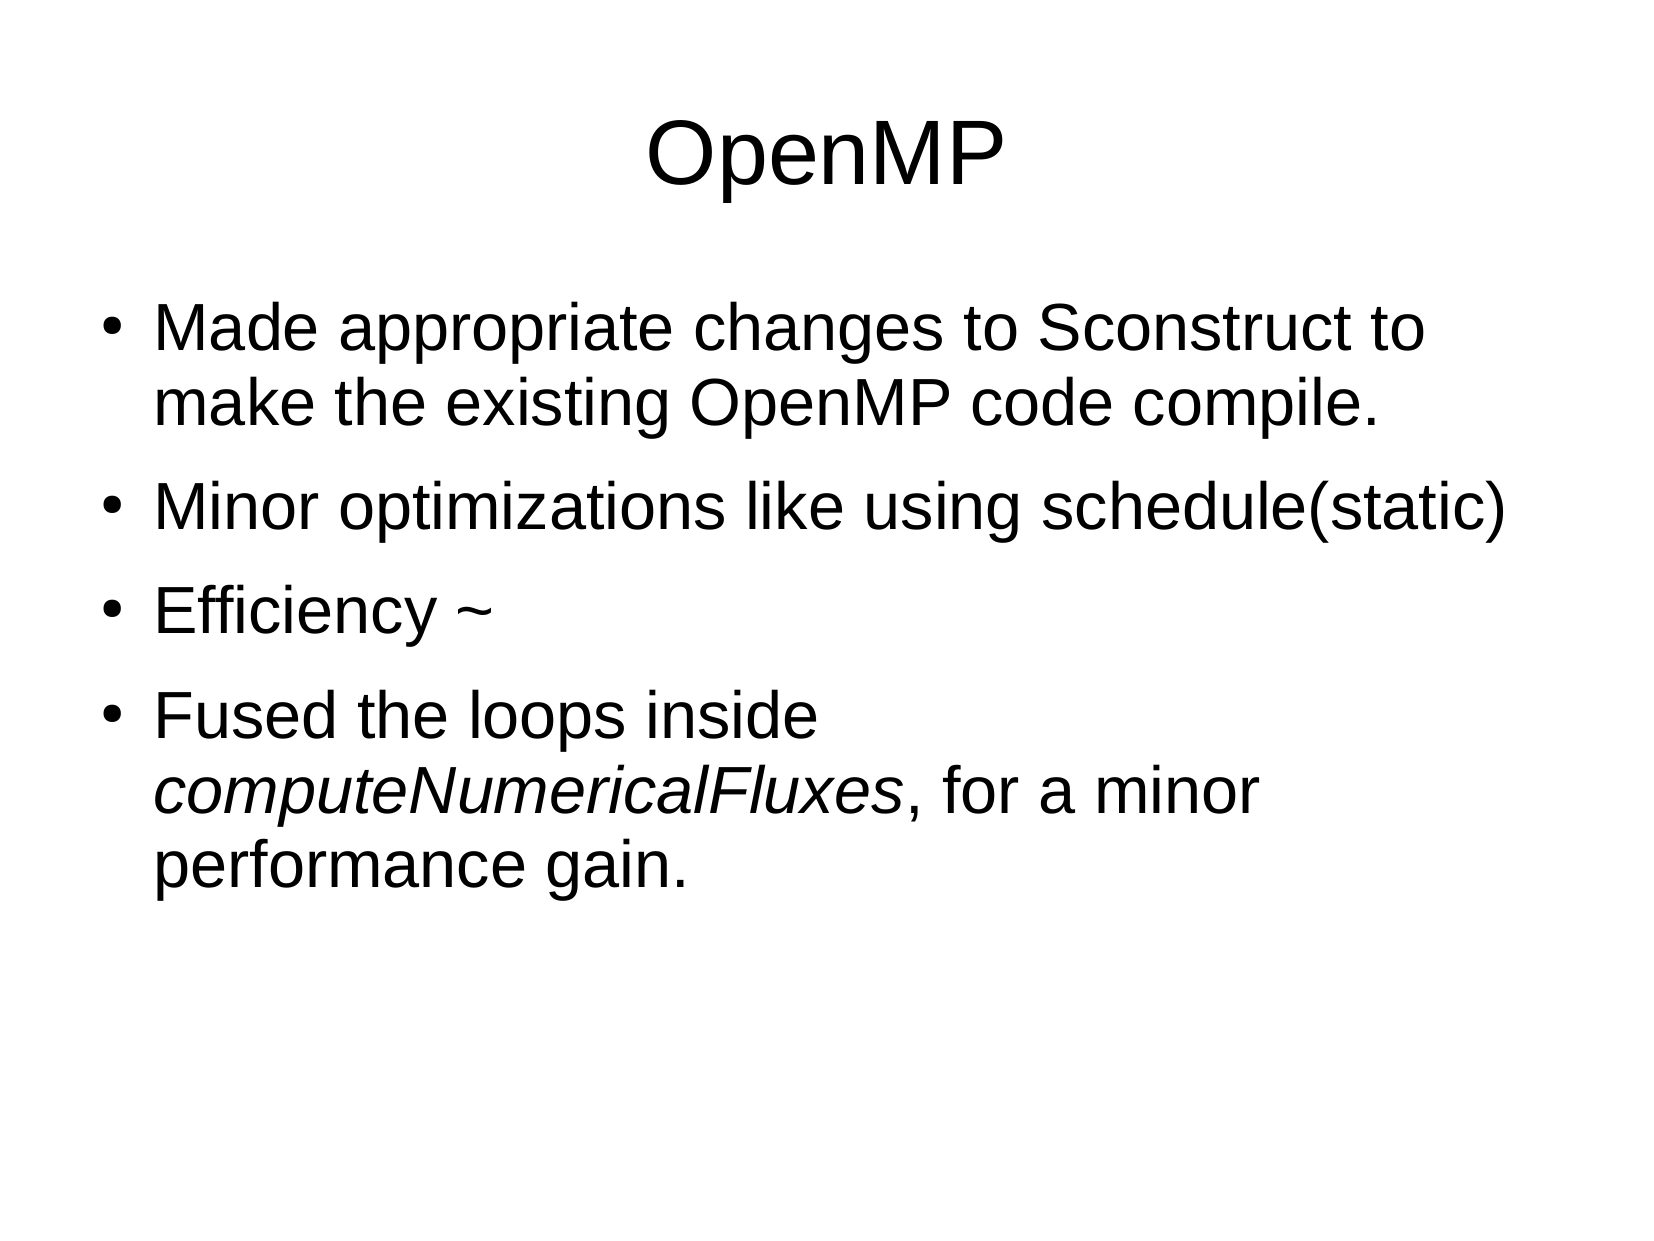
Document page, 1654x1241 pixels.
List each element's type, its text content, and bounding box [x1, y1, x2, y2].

list Made appropriate changes to Sconstruct to make the existing OpenMP code compile. Minor optimizations like using schedule(static) Efficiency ~ Fused the loops inside computeNumericalFluxes, for a minor performance gain. [82, 290, 1571, 1010]
title OpenMP [82, 49, 1571, 257]
